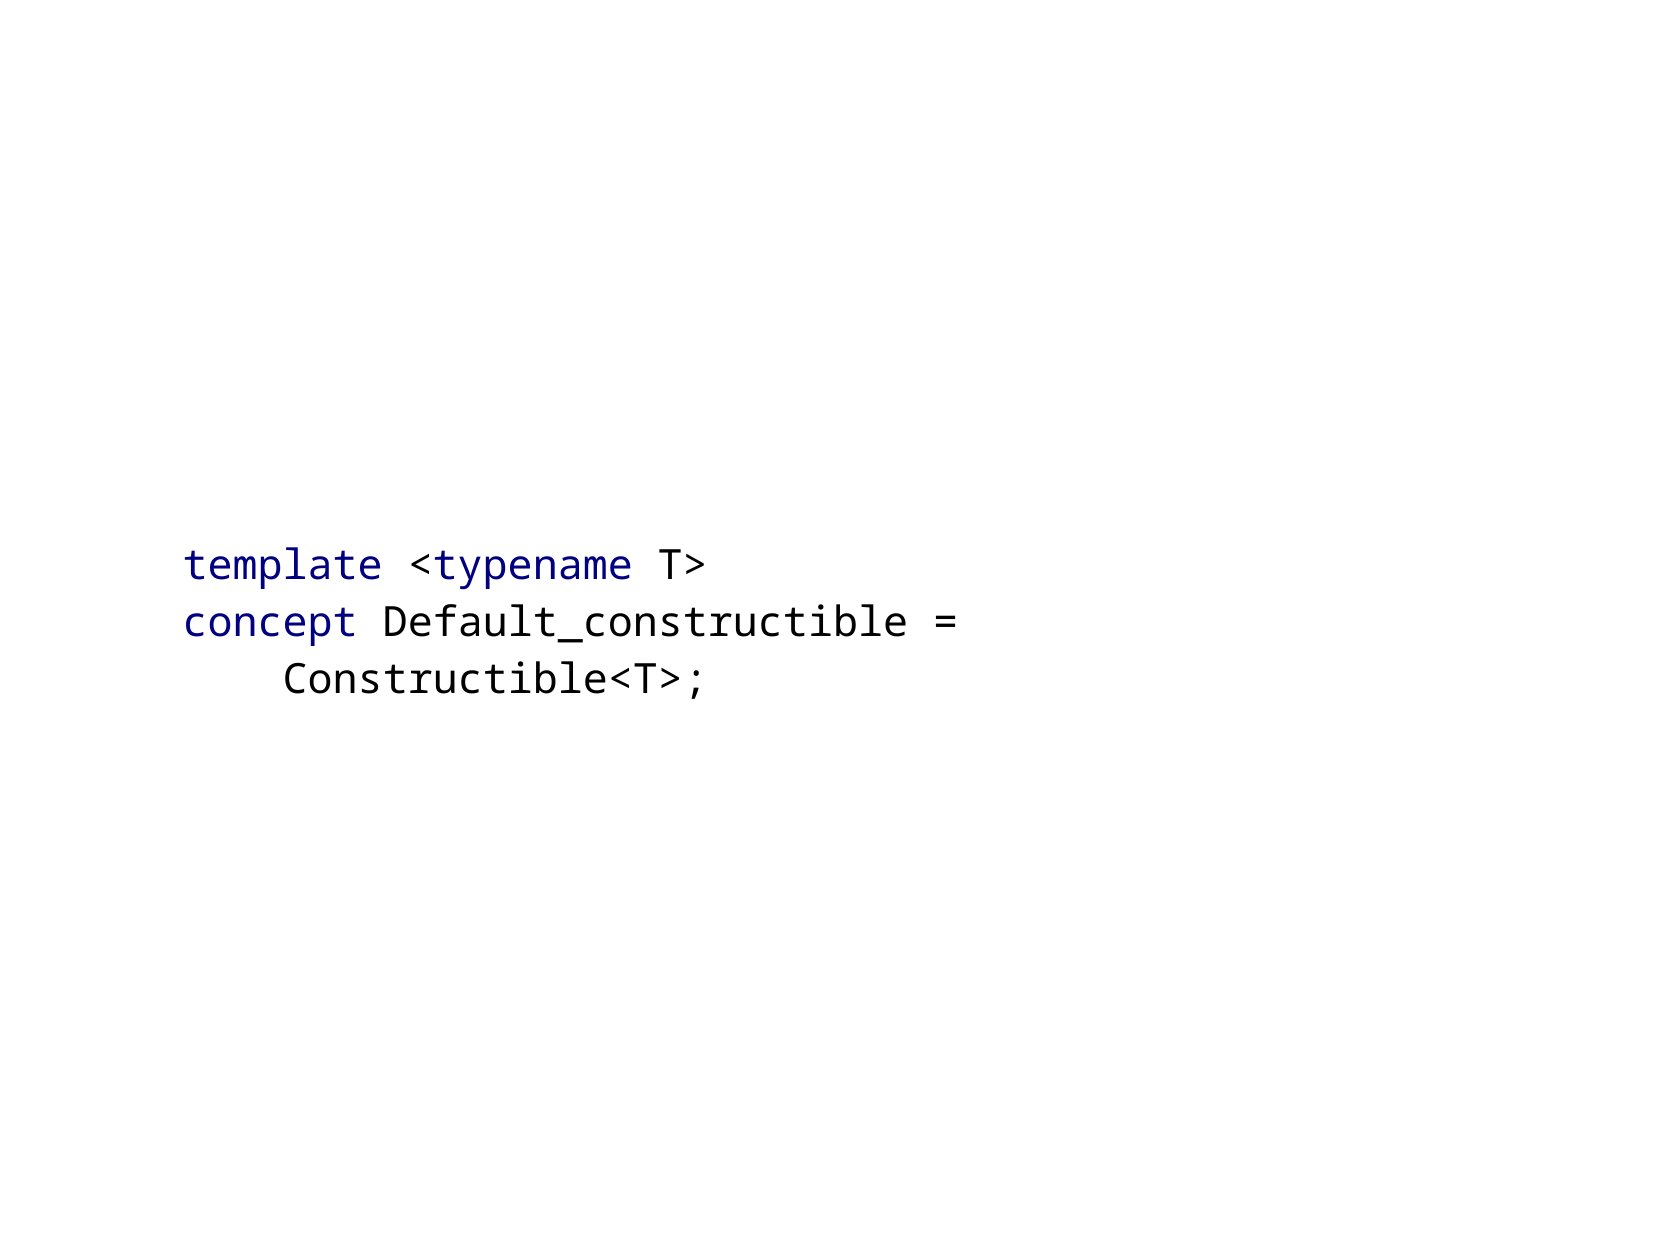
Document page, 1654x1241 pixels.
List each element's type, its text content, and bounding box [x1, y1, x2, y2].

subtitle template <typename T> concept Default_constructible = Constructible<T>; [82, 260, 1571, 980]
